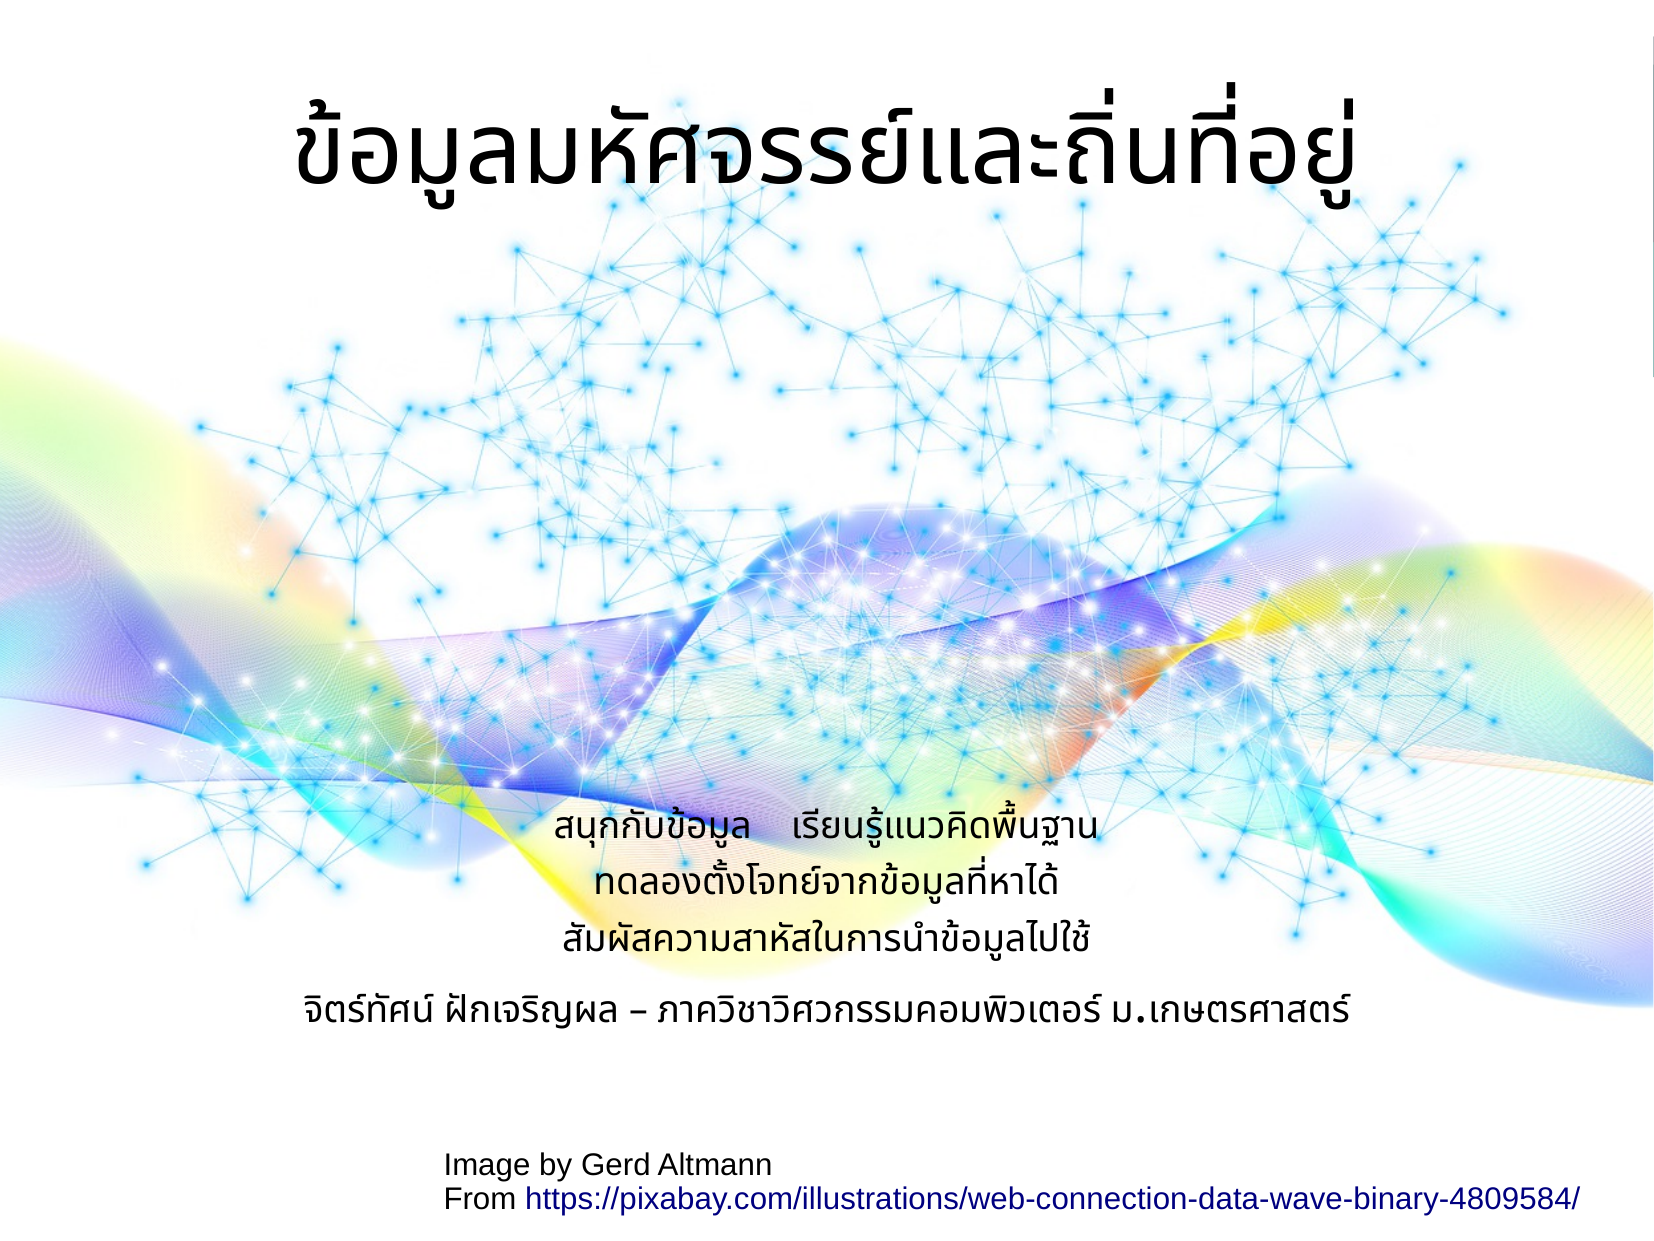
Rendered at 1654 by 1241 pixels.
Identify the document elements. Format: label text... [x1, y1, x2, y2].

title ข้อมูลมหัศจรรย์และถิ่นที่อยู่ [82, 49, 1571, 257]
picture [0, 0, 1654, 1068]
text_box Image by Gerd Altmann From https://pixabay.com/illustrations/web-connection-data-wave-binary-4809584/ [428, 1139, 1607, 1224]
text_box [1377, 1068, 1654, 1241]
subtitle สนุกกับข้อมูล เรียนรู้แนวคิดพื้นฐาน ทดลองตั้งโจทย์จากข้อมูลที่หาได้ สัมผัสความสาหัสในการนำข้อมูลไปใช้ จิตร์ทัศน์ ฝักเจริญผล – ภาควิชาวิศวกรรมคอมพิวเตอร์ ม.เกษตรศาสตร์ [82, 279, 1571, 1118]
